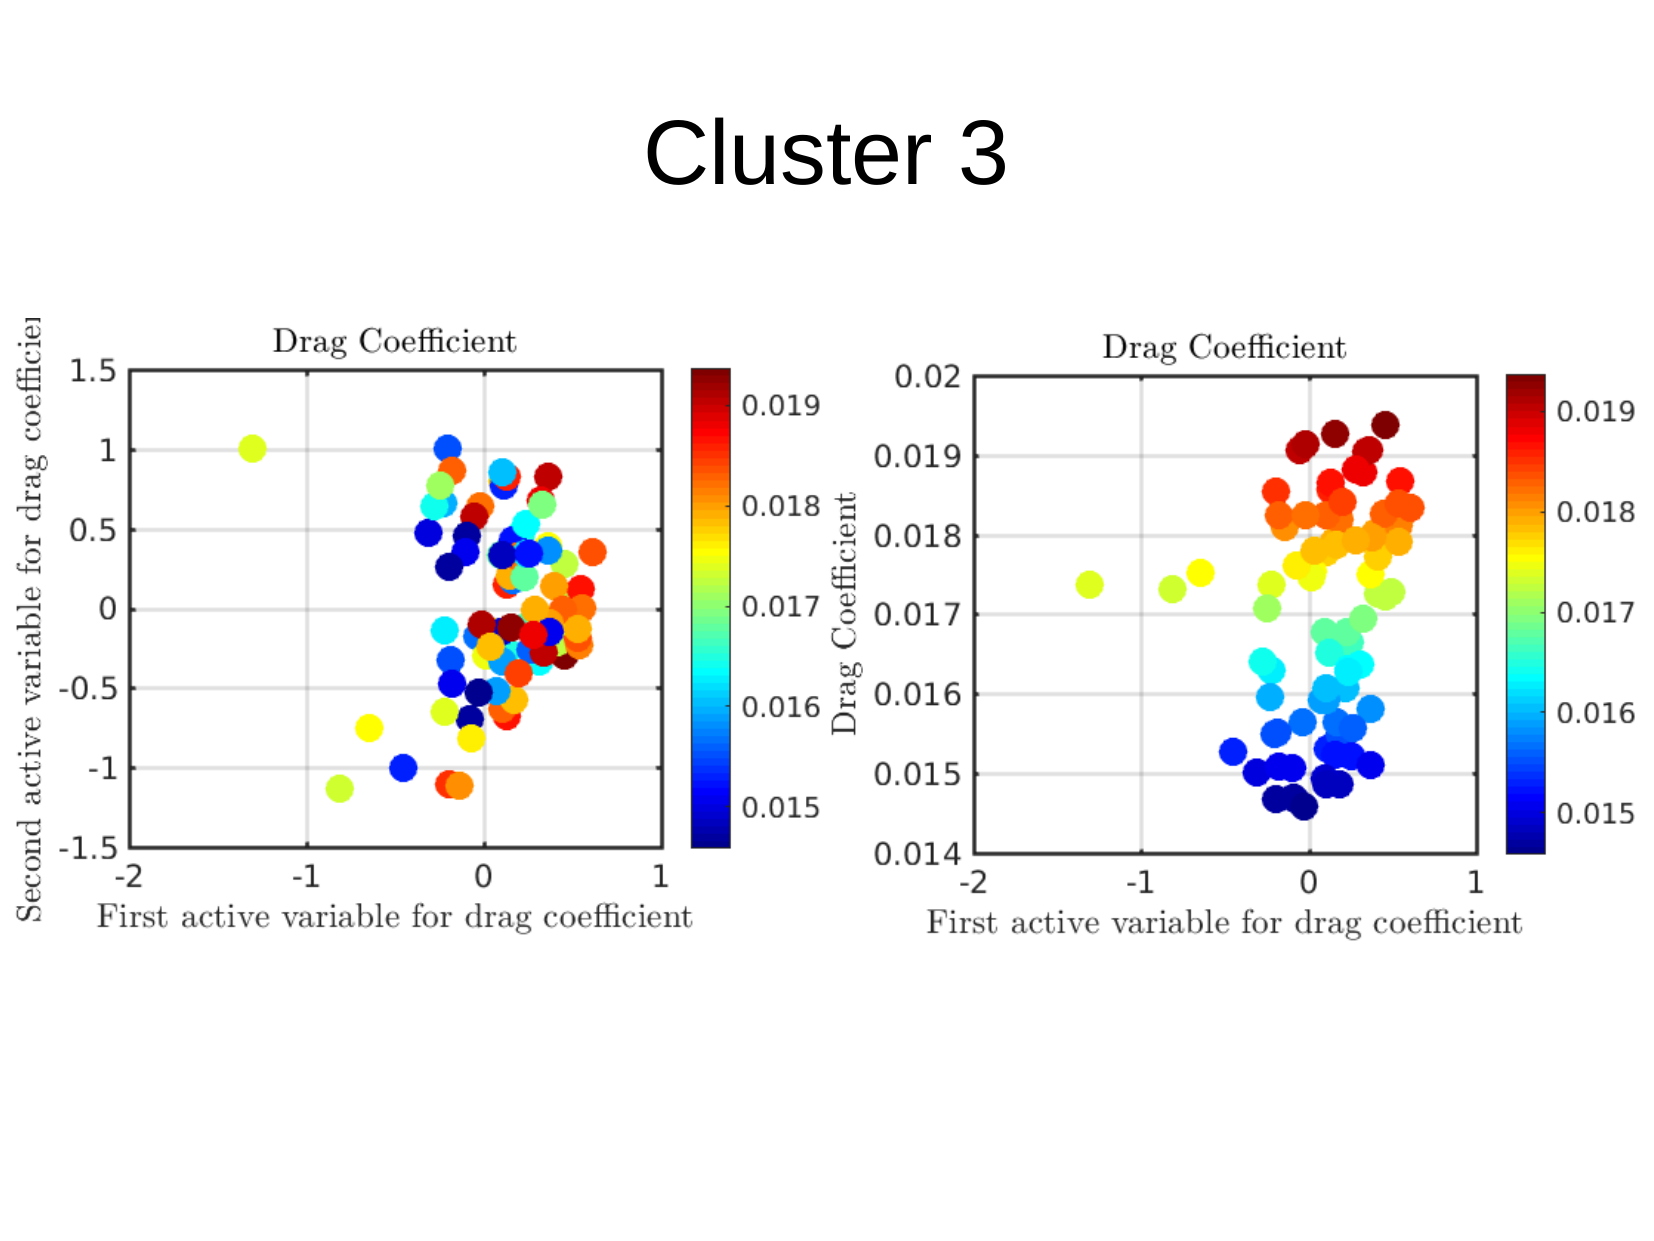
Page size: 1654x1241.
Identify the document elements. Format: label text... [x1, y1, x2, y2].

title Cluster 3 [82, 49, 1571, 257]
picture [11, 318, 1654, 945]
